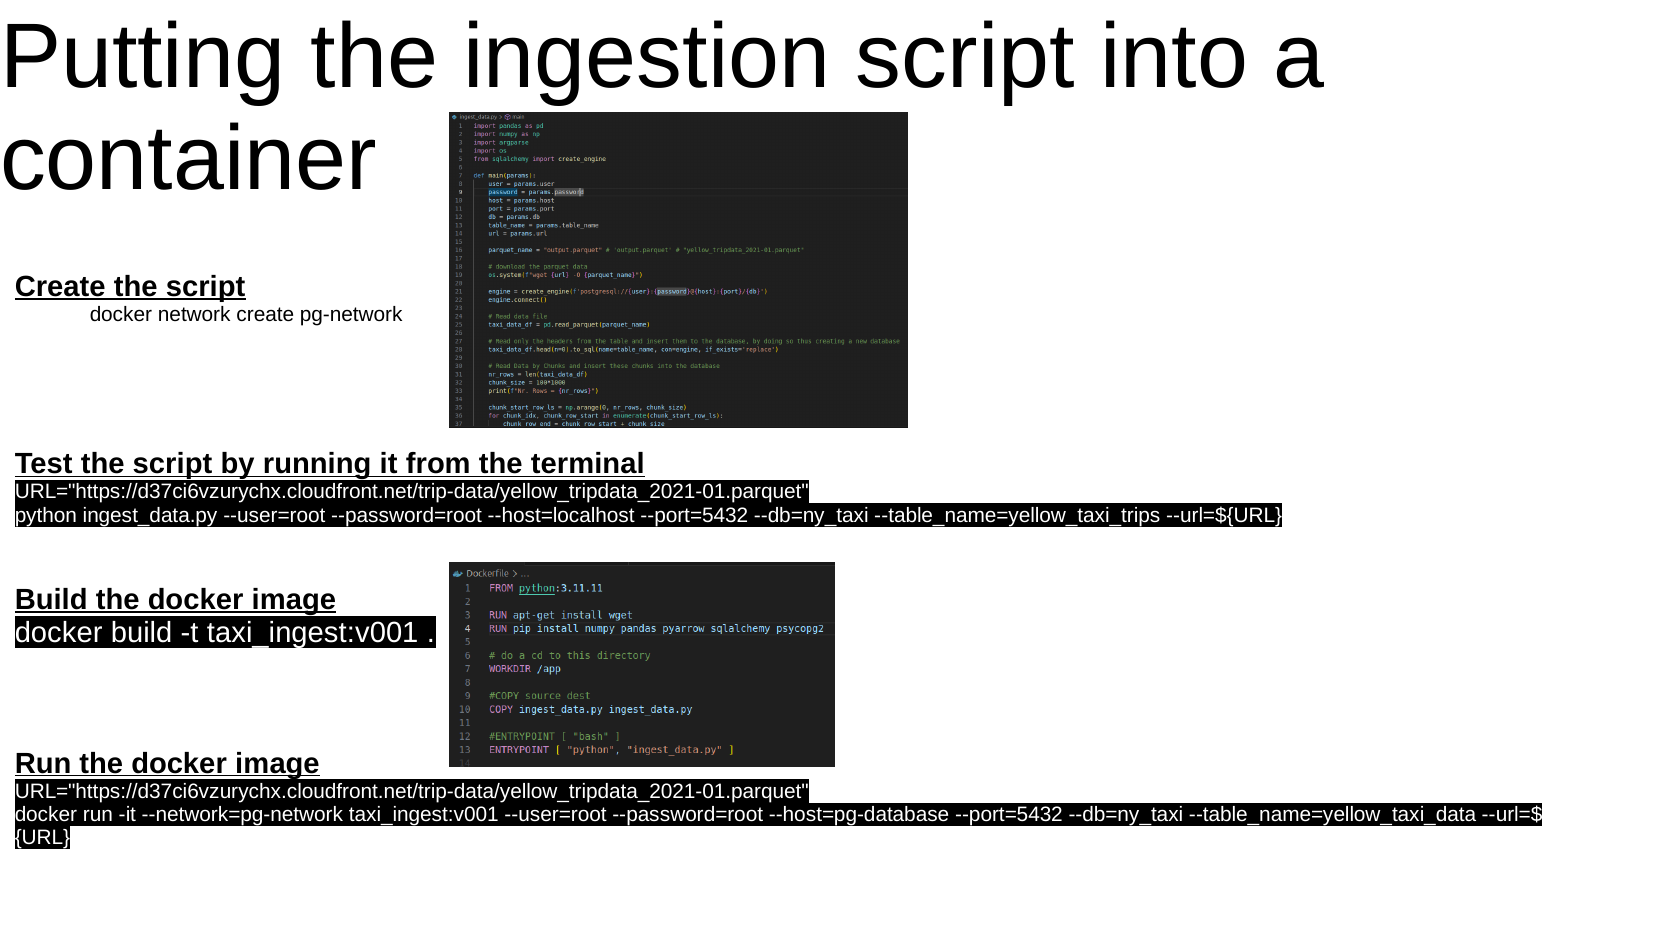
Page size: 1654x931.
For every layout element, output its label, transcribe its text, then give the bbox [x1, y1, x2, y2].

text_box Create the script docker network create pg-network Test the script by running it from the terminal URL="https://d37ci6vzurychx.cloudfront.net/trip-data/yellow_tripdata_2021-01.parquet" python ingest_data.py --user=root --password=root --host=localhost --port=5432 --db=ny_taxi --table_name=yellow_taxi_trips --url=${URL} Build the docker image docker build -t taxi_ingest:v001 . Run the docker image URL="https://d37ci6vzurychx.cloudfront.net/trip-data/yellow_tripdata_2021-01.parquet" docker run -it --network=pg-network taxi_ingest:v001 --user=root --password=root --host=pg-database --port=5432 --db=ny_taxi --table_name=yellow_taxi_data --url=${URL} [0, 262, 1613, 931]
title Putting the ingestion script into a container [0, 4, 1651, 210]
picture [449, 562, 835, 767]
picture [449, 112, 908, 428]
